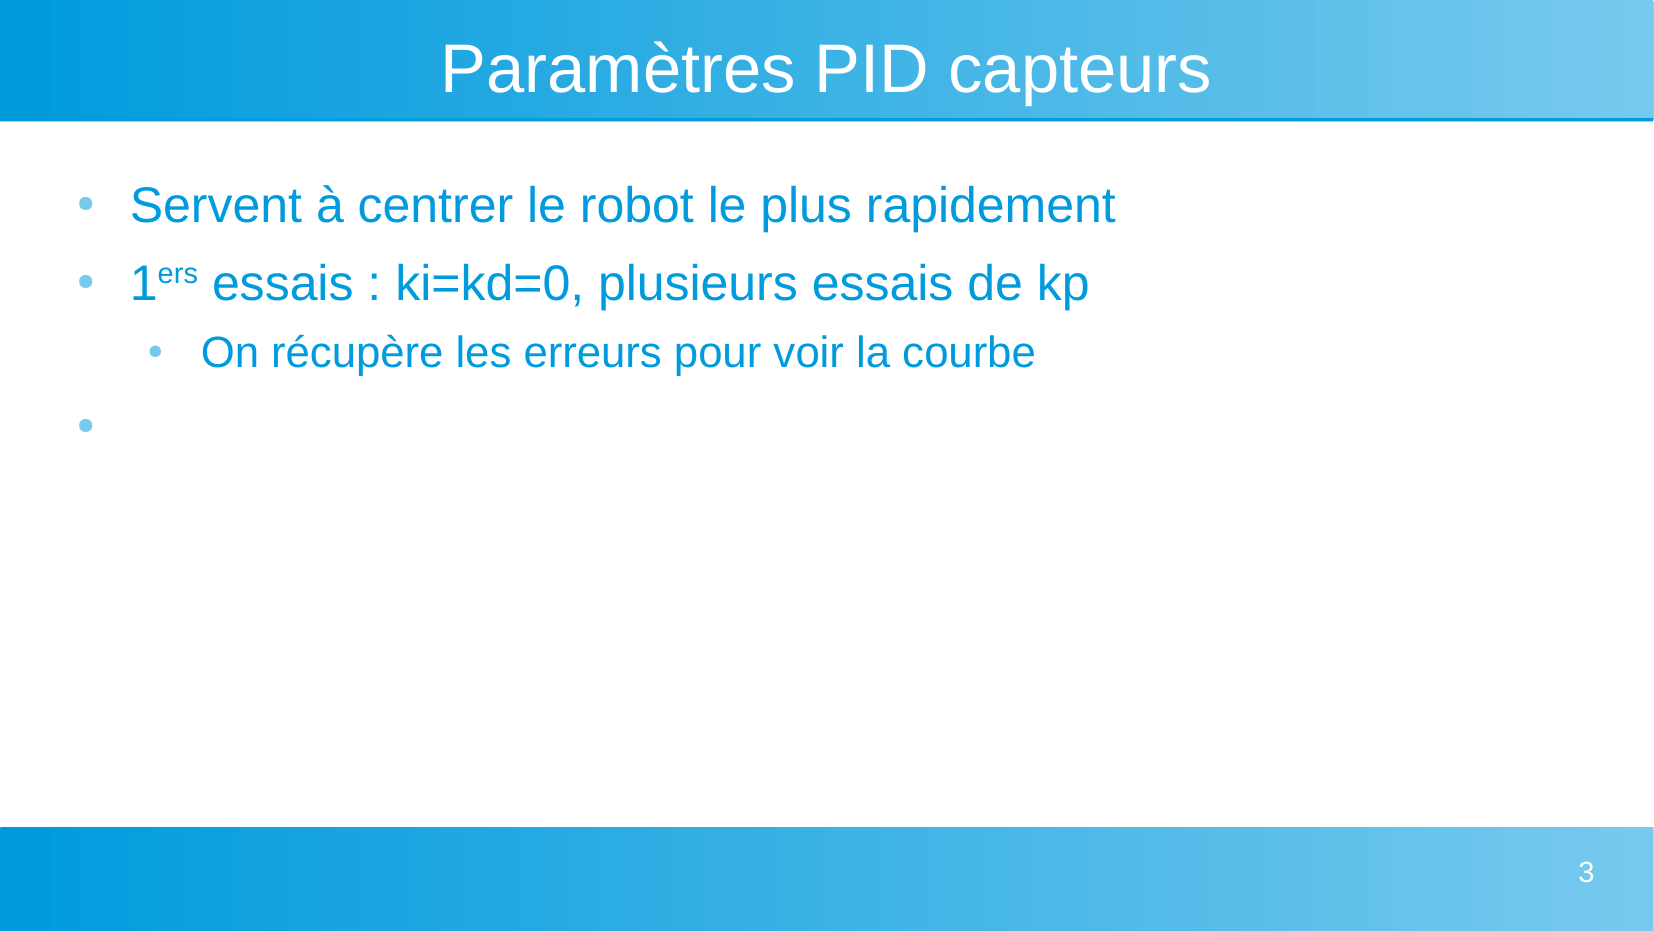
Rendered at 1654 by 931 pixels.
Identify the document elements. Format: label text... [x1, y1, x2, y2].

list Servent à centrer le robot le plus rapidement 1ers essais : ki=kd=0, plusieurs essais de kp On récupère les erreurs pour voir la courbe [59, 177, 1595, 768]
title Paramètres PID capteurs [59, 29, 1595, 108]
